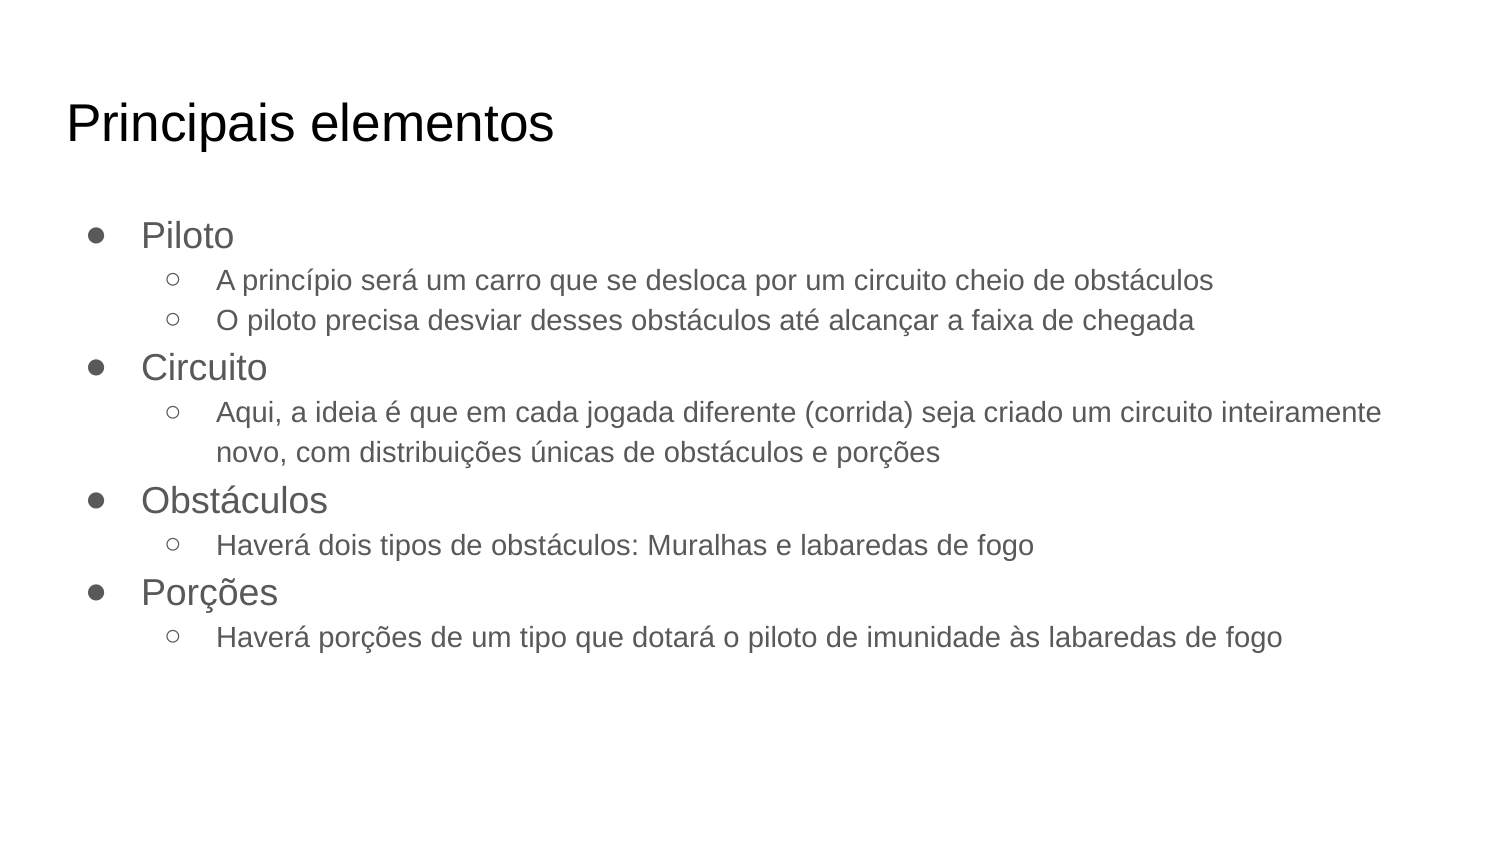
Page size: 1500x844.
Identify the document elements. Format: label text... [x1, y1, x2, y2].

title Principais elementos [51, 72, 1449, 167]
list Piloto A princípio será um carro que se desloca por um circuito cheio de obstáculos O piloto precisa desviar desses obstáculos até alcançar a faixa de chegada Circuito Aqui, a ideia é que em cada jogada diferente (corrida) seja criado um circuito inteiramente novo, com distribuições únicas de obstáculos e porções Obstáculos Haverá dois tipos de obstáculos: Muralhas e labaredas de fogo Porções Haverá porções de um tipo que dotará o piloto de imunidade às labaredas de fogo [51, 189, 1449, 750]
